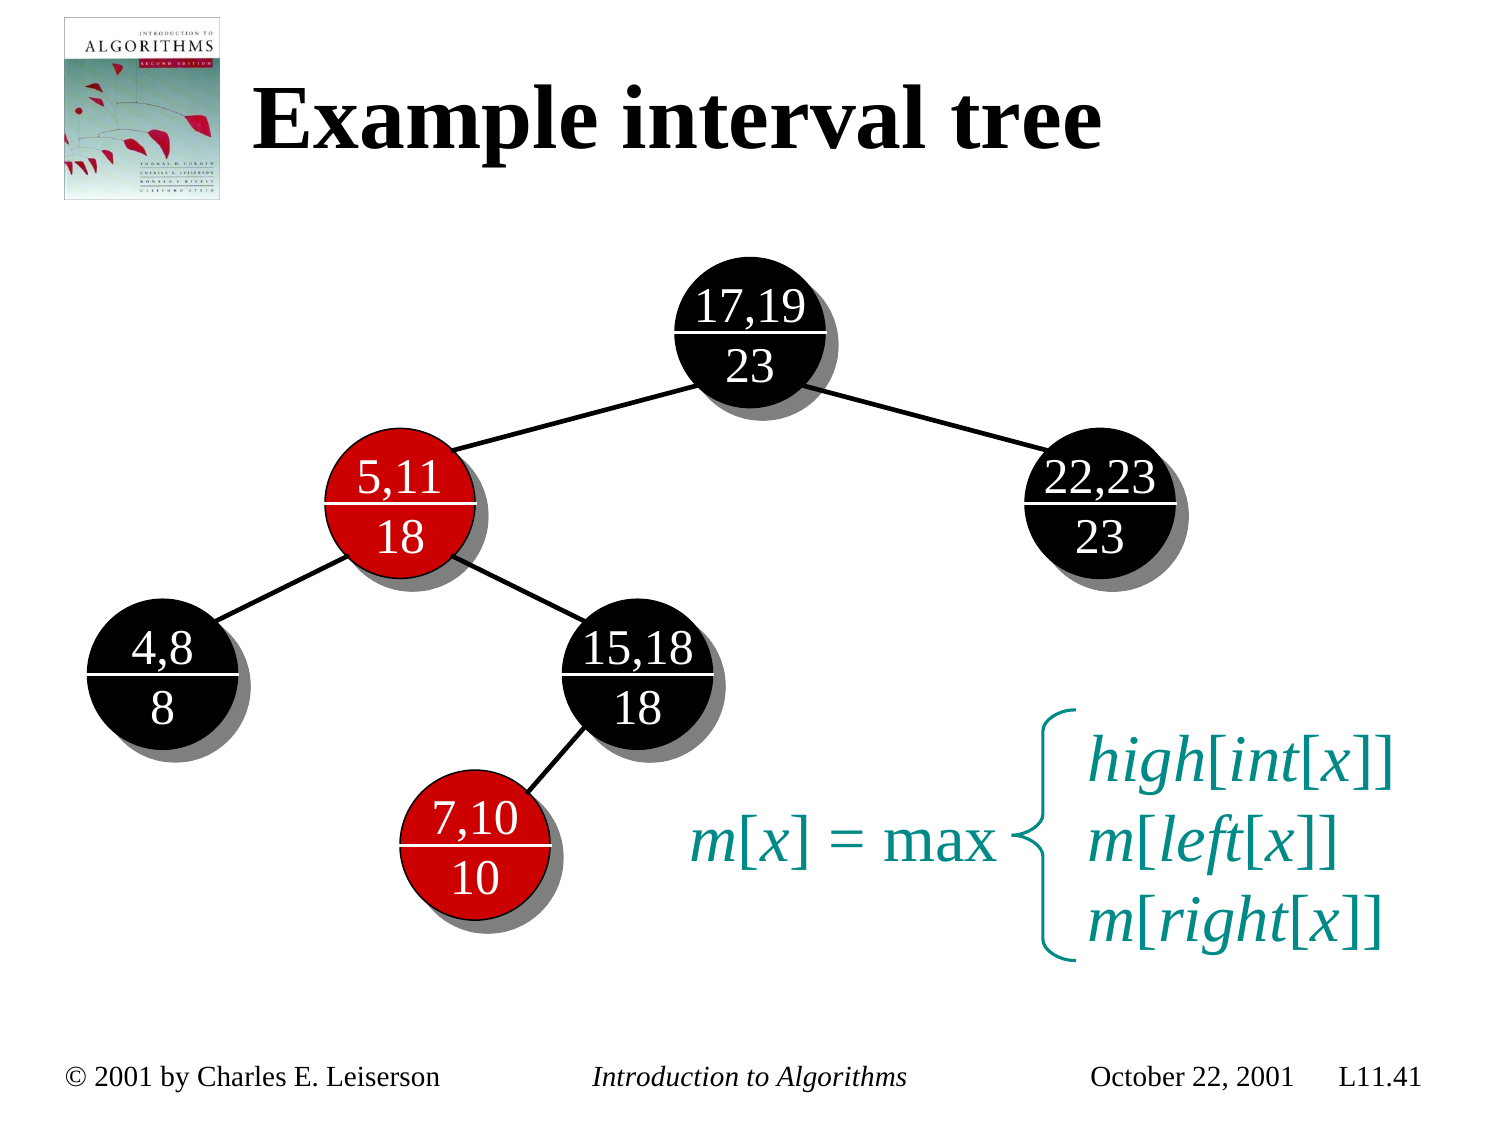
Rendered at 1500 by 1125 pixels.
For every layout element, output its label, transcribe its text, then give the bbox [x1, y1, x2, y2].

text_box 5,11 18 [325, 428, 475, 502]
title Example interval tree [237, 24, 1475, 213]
text_box high[int[x]] m[left[x]] m[right[x]] [1072, 707, 1411, 963]
text_box October 22, 2001 L11.<number> [982, 1049, 1438, 1101]
text_box 7,10 10 [400, 770, 551, 844]
text_box 22,23 23 [1025, 505, 1176, 579]
text_box 22,23 23 [1025, 428, 1176, 502]
picture [64, 17, 220, 200]
text_box 15,18 18 [562, 676, 713, 750]
text_box 4,8 8 [87, 599, 238, 673]
text_box Introduction to Algorithms [577, 1049, 923, 1101]
text_box 15,18 18 [562, 599, 713, 673]
text_box 5,11 18 [325, 505, 475, 579]
text_box 17,19 23 [675, 257, 826, 331]
text_box 4,8 8 [87, 676, 238, 750]
text_box 17,19 23 [675, 334, 826, 408]
text_box 7,10 10 [400, 847, 550, 921]
text_box m[x] = max [674, 787, 1014, 883]
